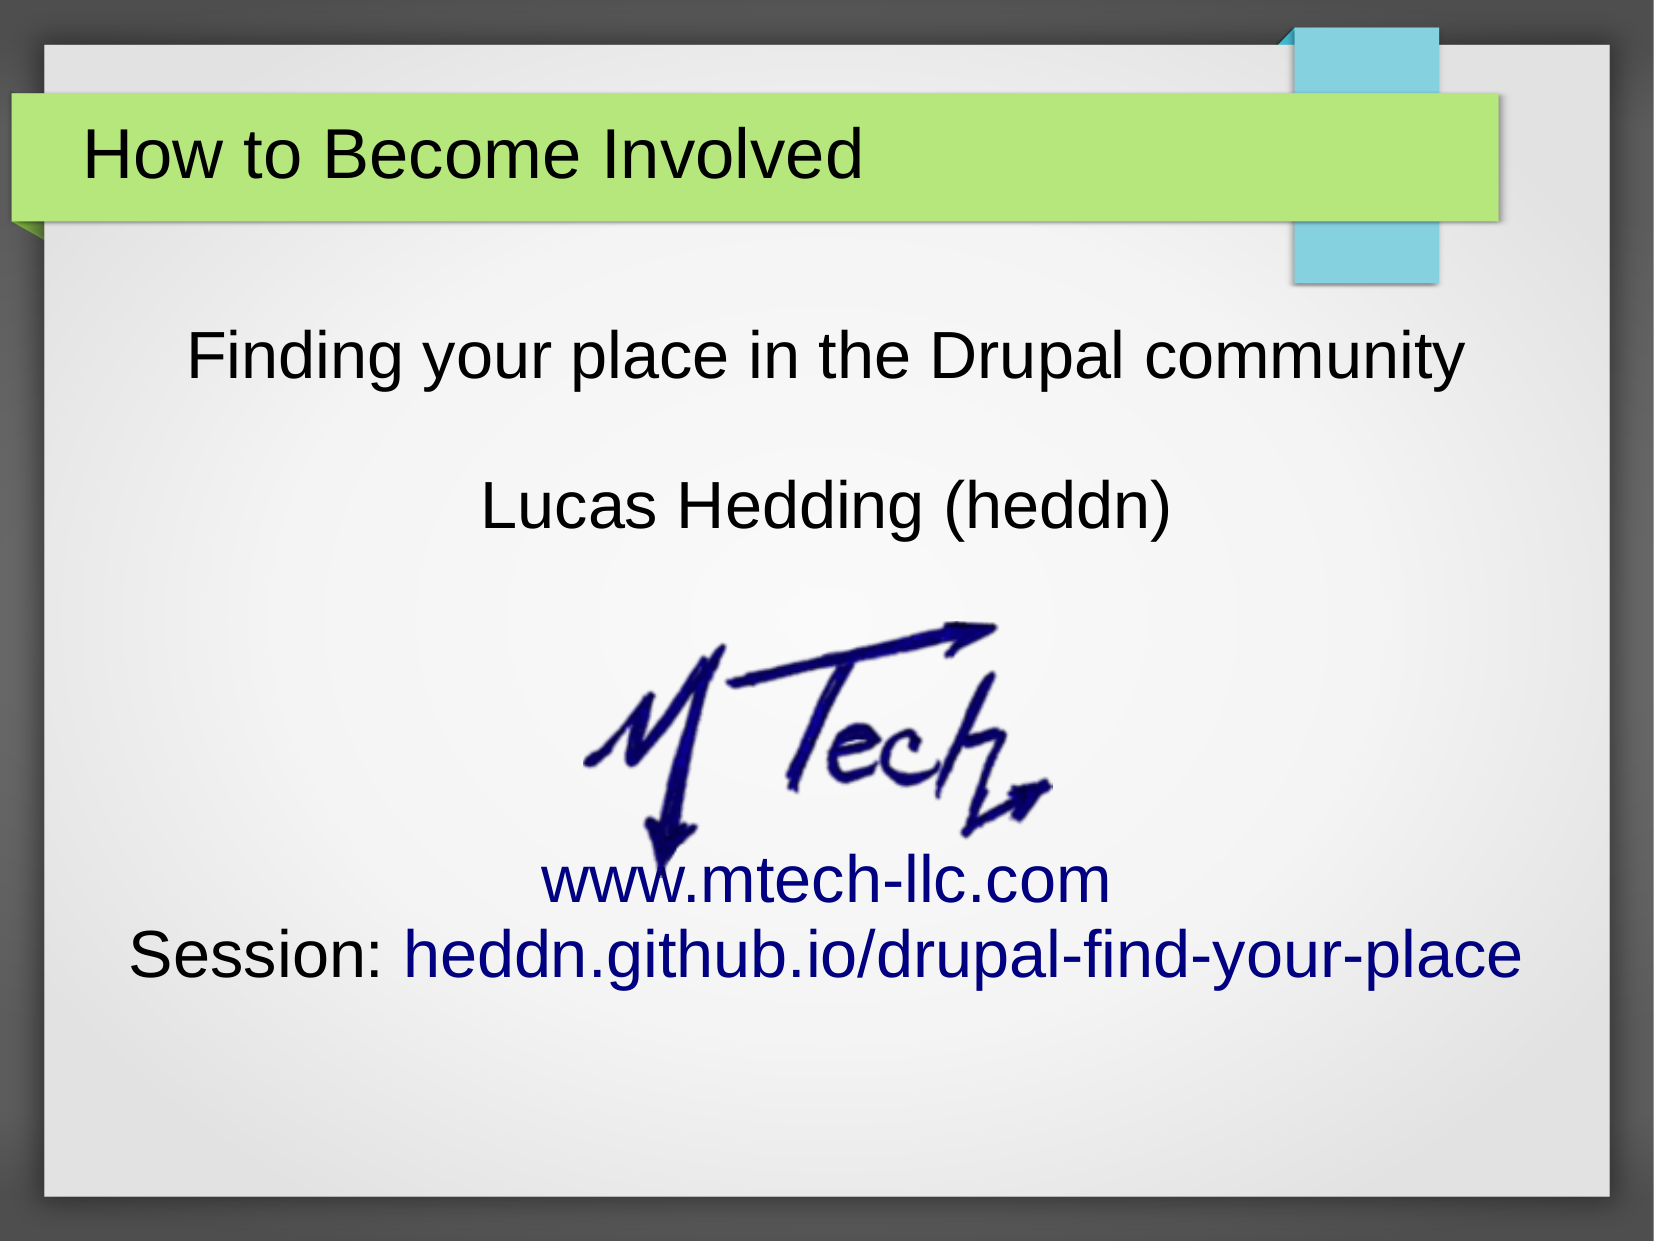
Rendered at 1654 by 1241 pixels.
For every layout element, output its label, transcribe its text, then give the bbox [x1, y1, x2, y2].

title How to Become Involved [82, 94, 1264, 213]
picture [0, 0, 1654, 1241]
subtitle Finding your place in the Drupal community Lucas Hedding (heddn) www.mtech-llc.com Session: heddn.github.io/drupal-find-your-place [82, 295, 1571, 1015]
